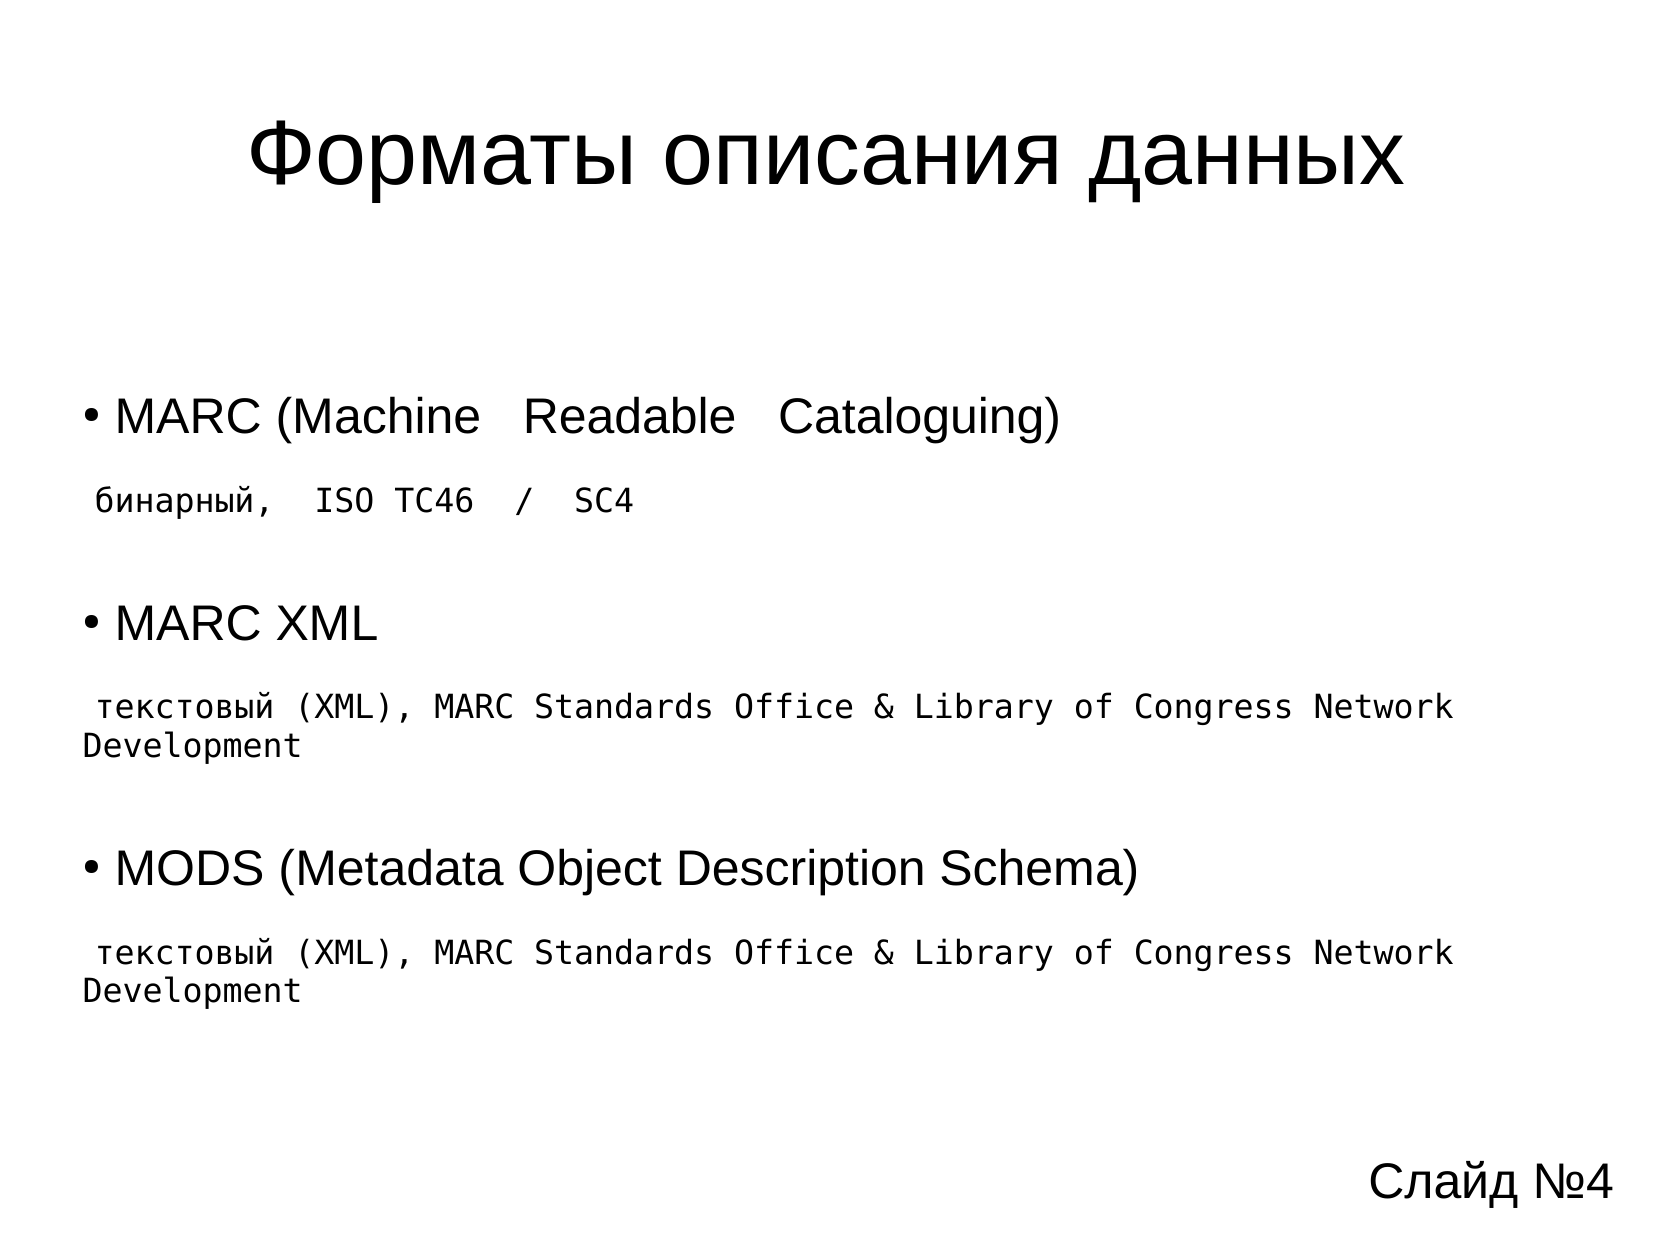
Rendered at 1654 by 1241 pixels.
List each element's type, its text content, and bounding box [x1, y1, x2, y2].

subtitle MARC (Machine Readable Cataloguing) бинарный, ISO TC46 / SC4 MARC XML текстовый (XML), MARC Standards Office & Library of Congress Network Development MODS (Metadata Object Description Schema) текстовый (XML), MARC Standards Office & Library of Congress Network Development [82, 297, 1571, 1102]
title Форматы описания данных [82, 56, 1571, 250]
text_box Слайд №4 [1328, 1122, 1654, 1241]
